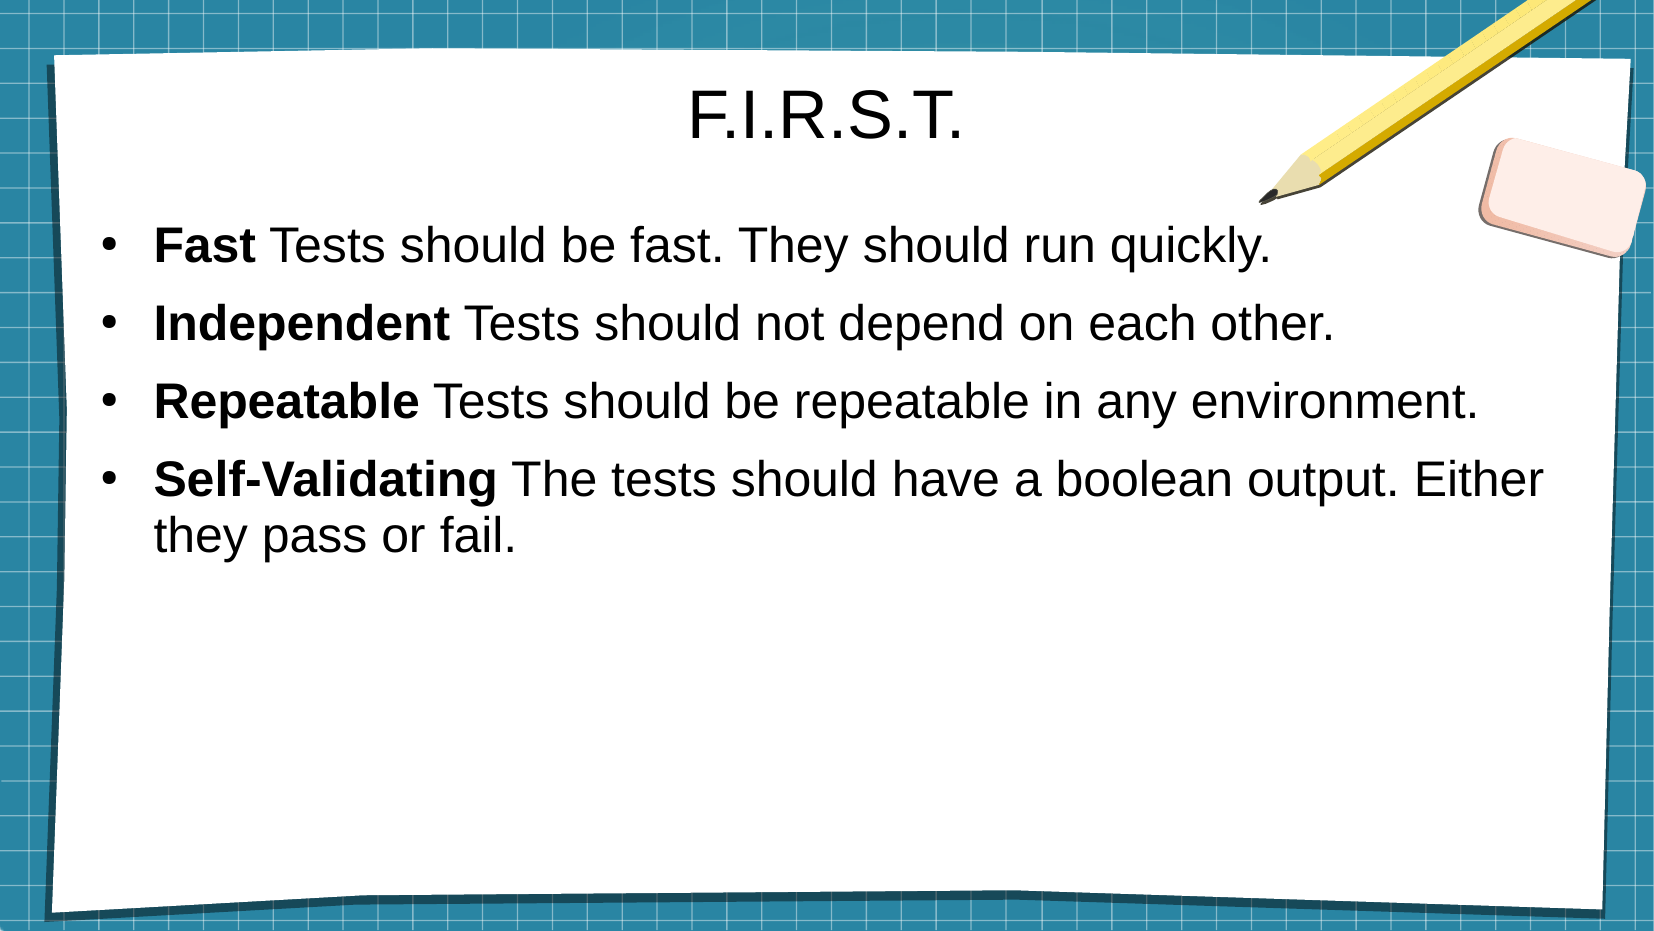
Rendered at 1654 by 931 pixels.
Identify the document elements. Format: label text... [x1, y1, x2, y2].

title F.I.R.S.T. [82, 37, 1571, 193]
list Fast Tests should be fast. They should run quickly. Independent Tests should not depend on each other. Repeatable Tests should be repeatable in any environment. Self-Validating The tests should have a boolean output. Either they pass or fail. [82, 217, 1571, 758]
